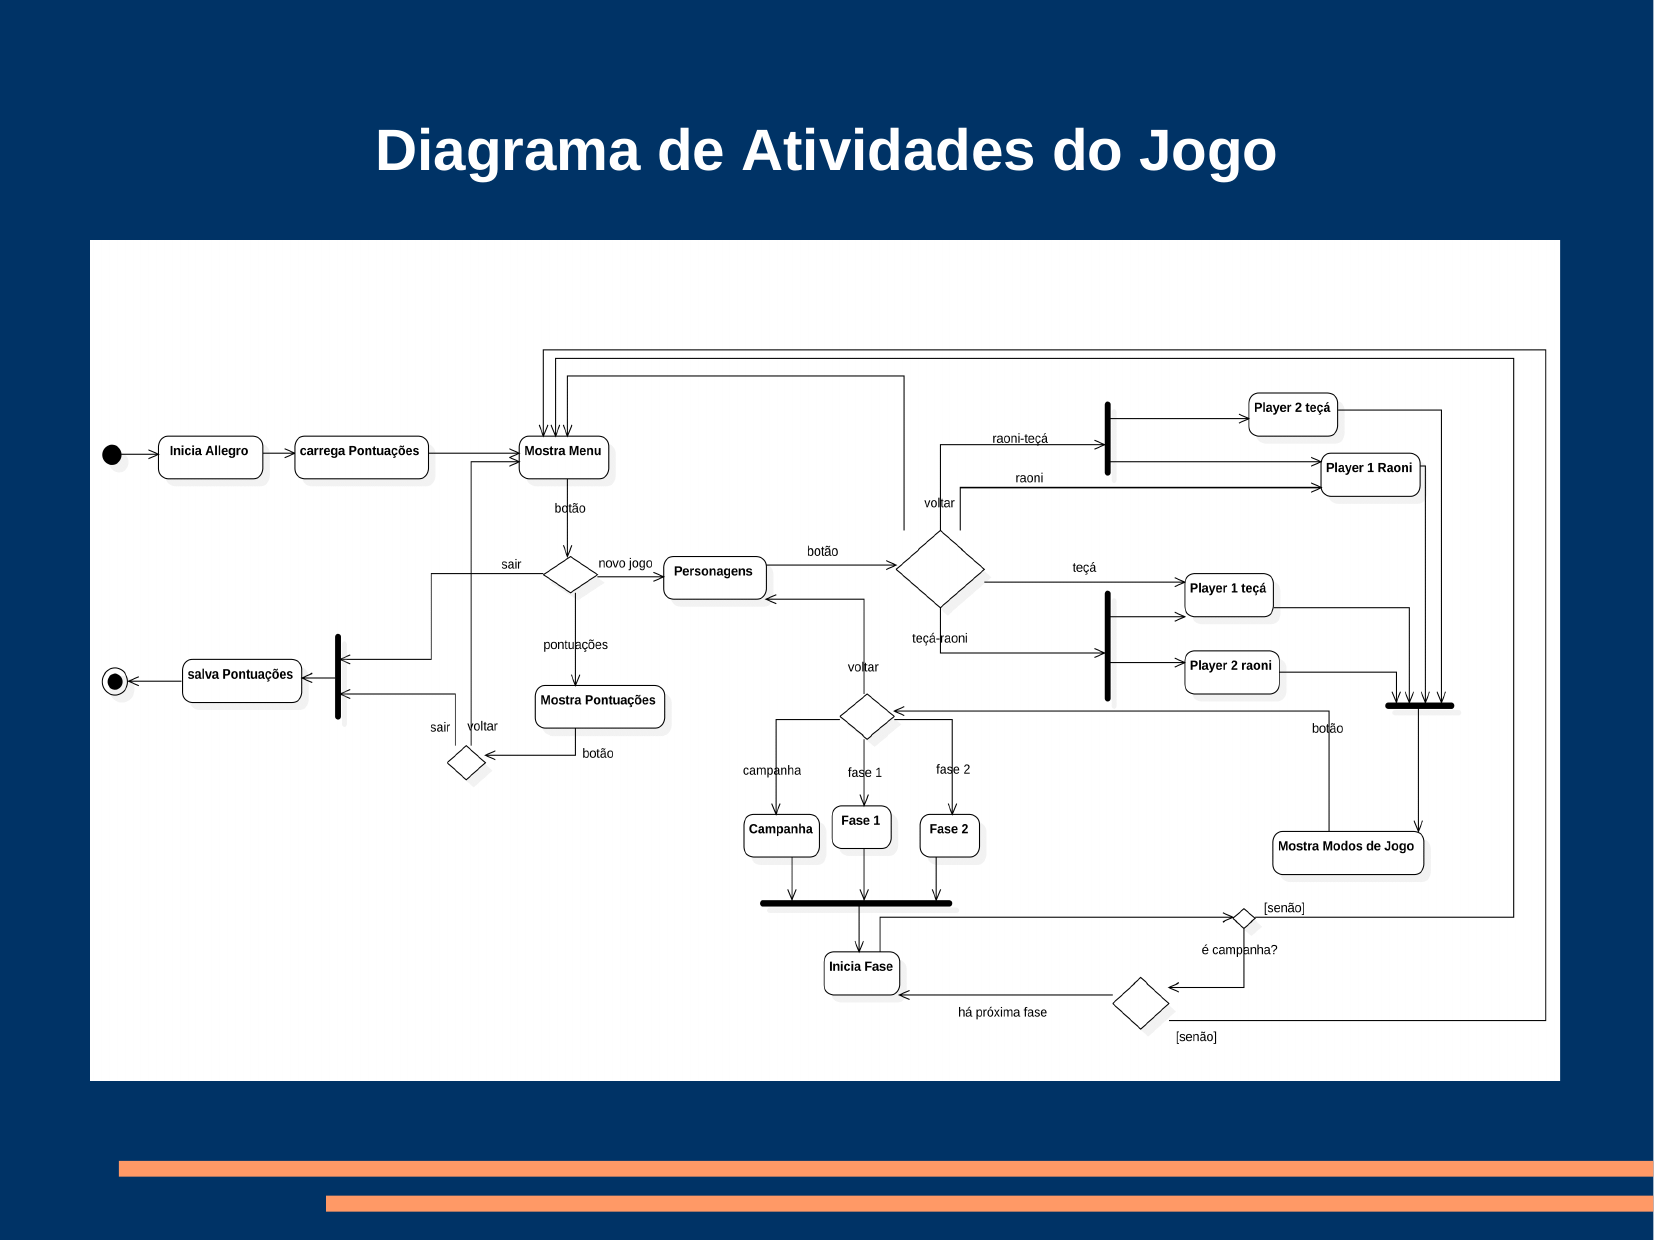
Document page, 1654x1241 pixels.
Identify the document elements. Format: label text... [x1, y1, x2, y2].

title Diagrama de Atividades do Jogo [121, 46, 1534, 240]
picture [90, 240, 1561, 1081]
